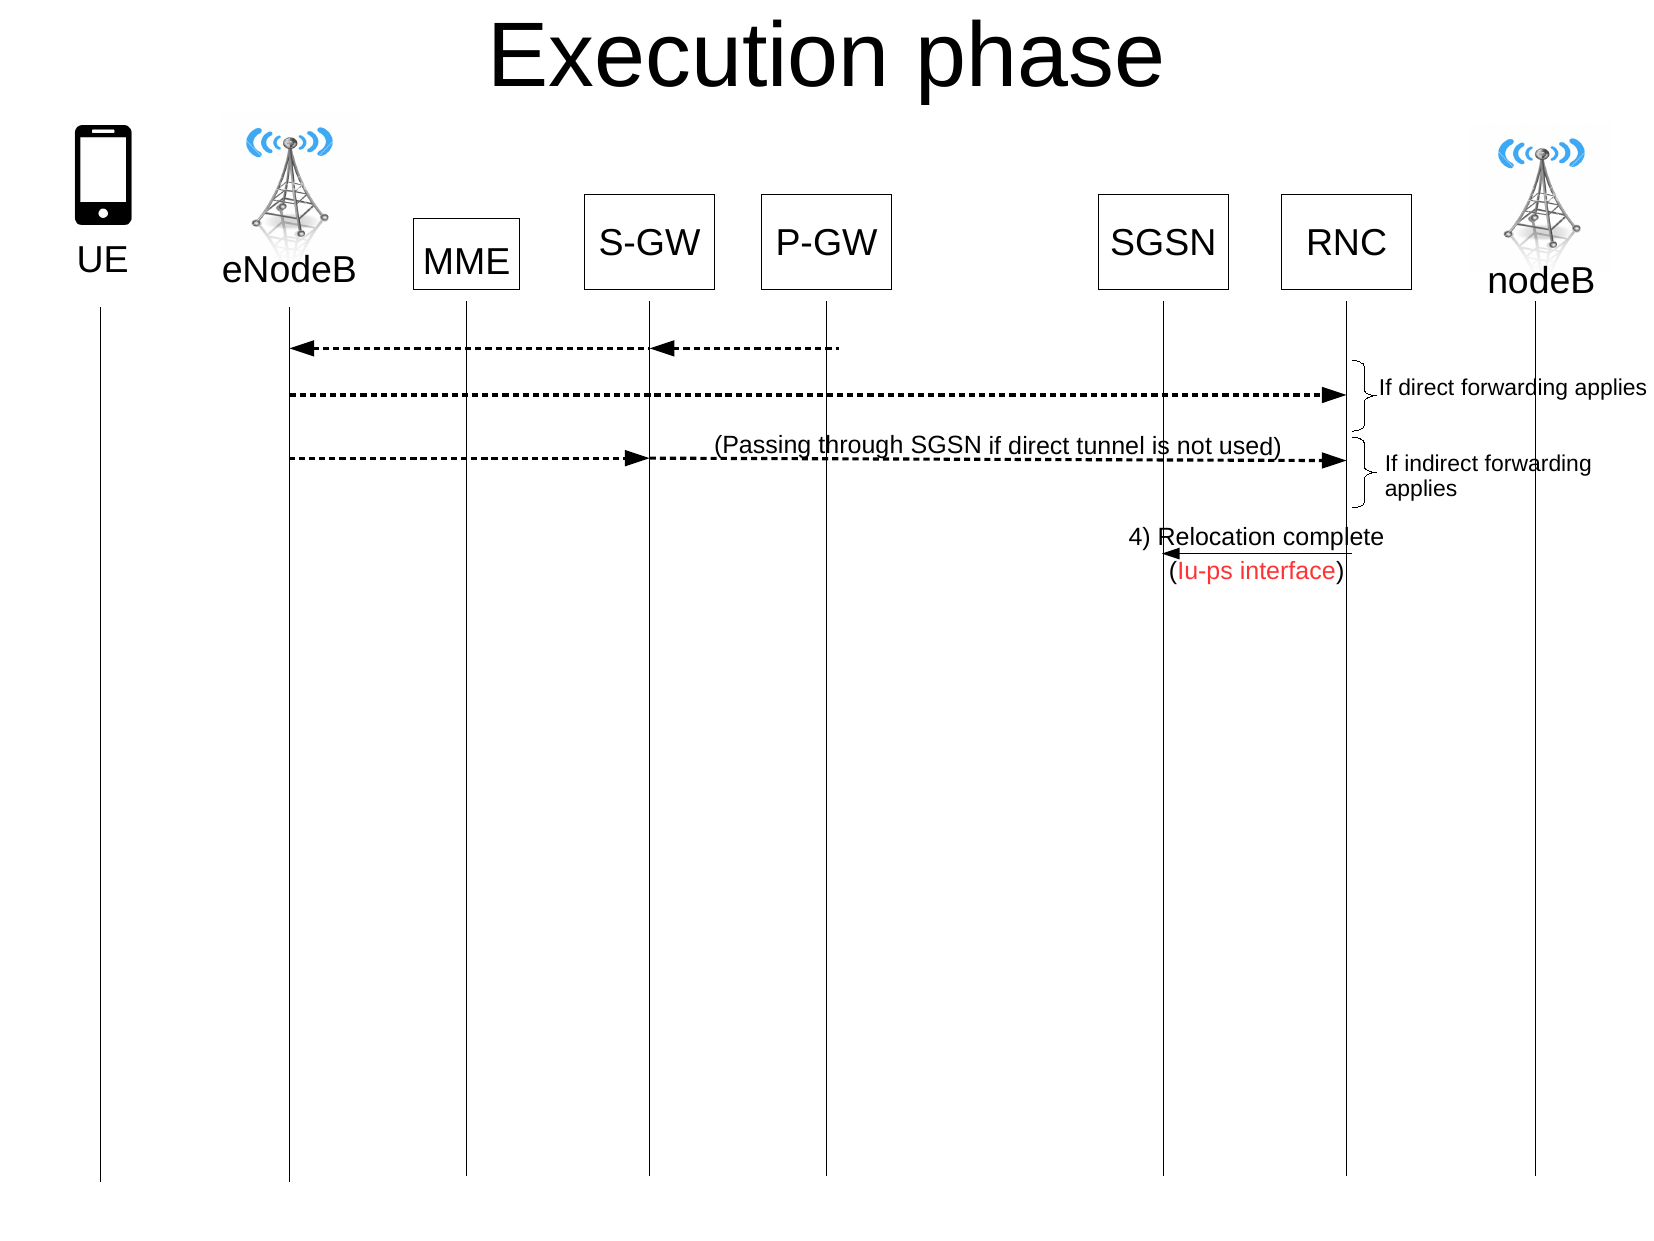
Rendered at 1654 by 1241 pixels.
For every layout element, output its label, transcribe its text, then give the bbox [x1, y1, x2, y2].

title Execution phase [82, 2, 1571, 106]
text_box If indirect forwarding applies [1370, 442, 1654, 510]
text_box S-GW [584, 194, 715, 290]
picture [218, 111, 361, 261]
text_box If direct forwarding applies [1364, 366, 1654, 408]
picture [1470, 122, 1613, 272]
text_box SGSN [1098, 194, 1229, 290]
picture [53, 125, 153, 225]
text_box MME [413, 218, 520, 290]
text_box P-GW [761, 194, 892, 290]
text_box RNC [1281, 194, 1412, 290]
